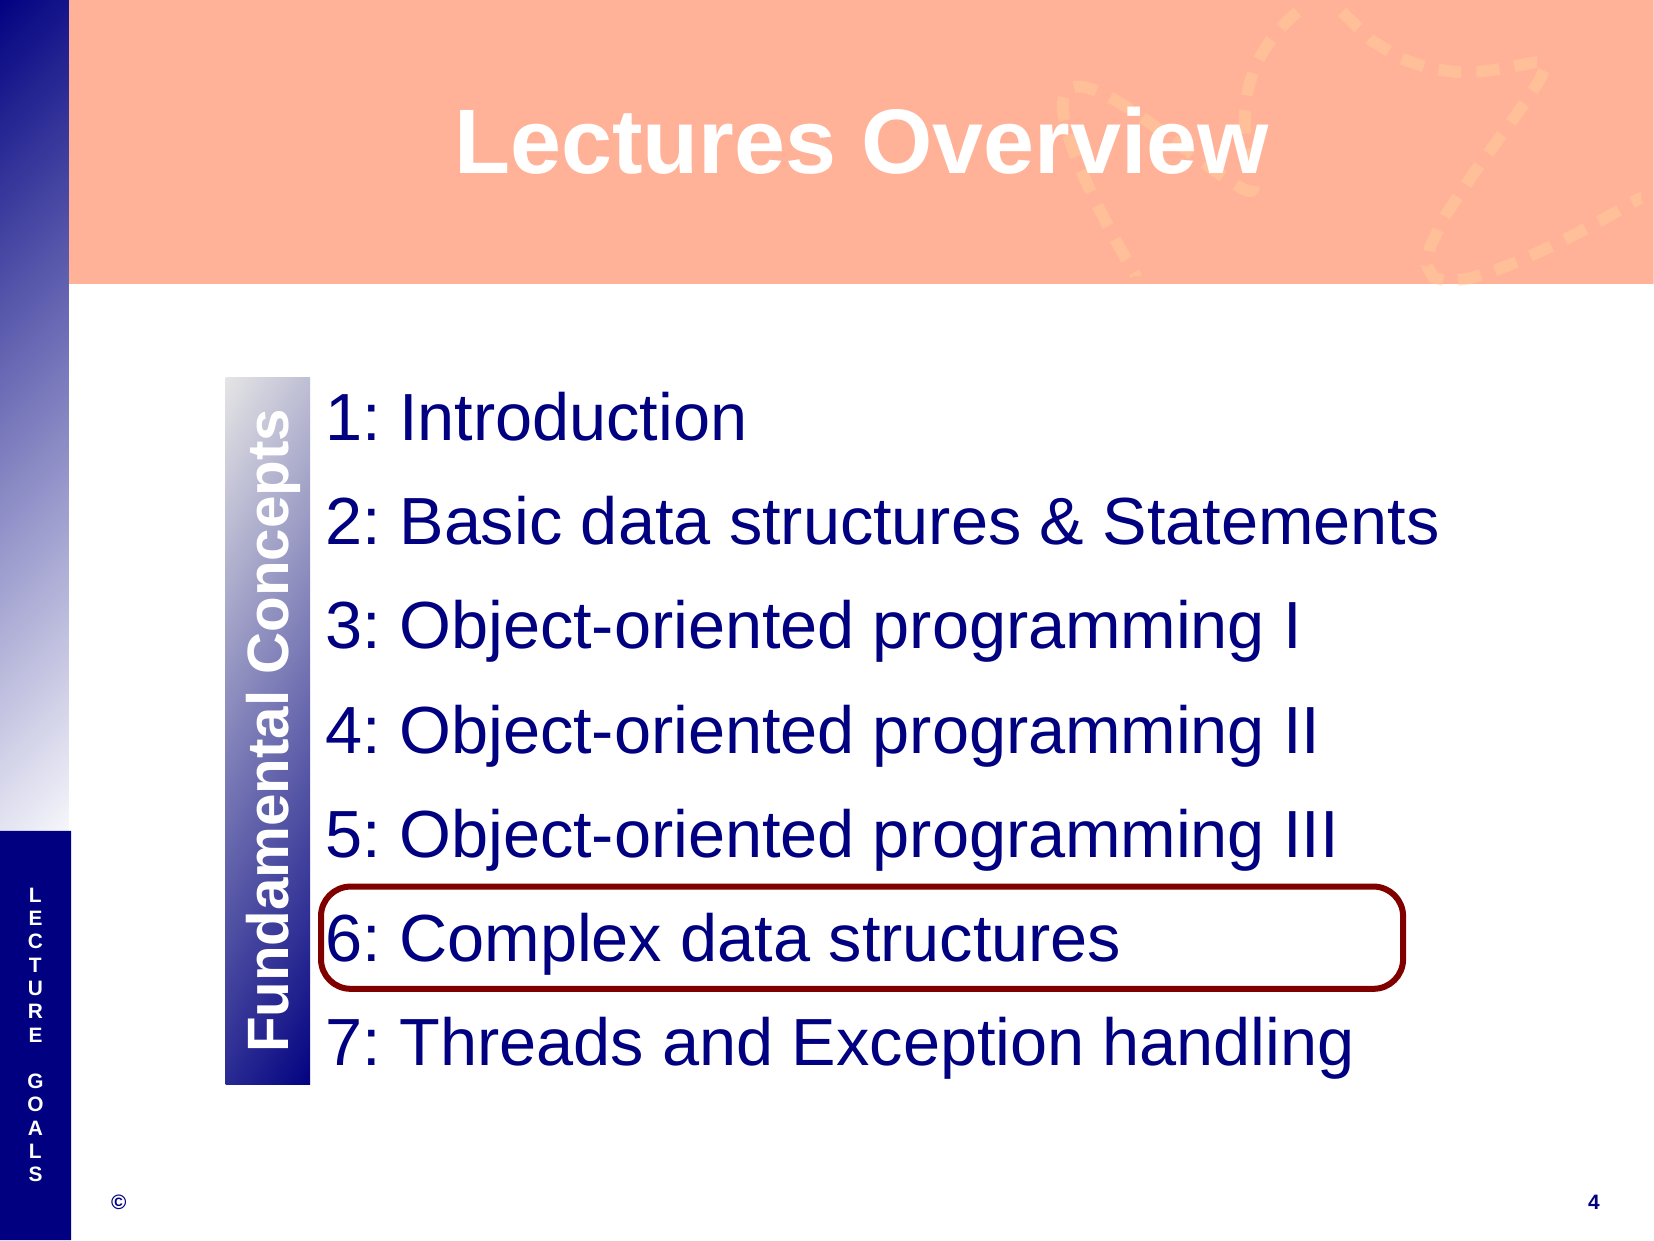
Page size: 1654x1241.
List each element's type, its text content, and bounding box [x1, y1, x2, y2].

list 1: Introduction 2: Basic data structures & Statements 3: Object-oriented programming I 4: Object-oriented programming II 5: Object-oriented programming III 6: Complex data structures 7: Threads and Exception handling [307, 380, 1613, 1179]
text_box Fundamental Concepts [225, 377, 311, 1085]
title Lectures Overview [70, 37, 1654, 246]
text_box L E C T U R E G O A L S [0, 829, 71, 1241]
